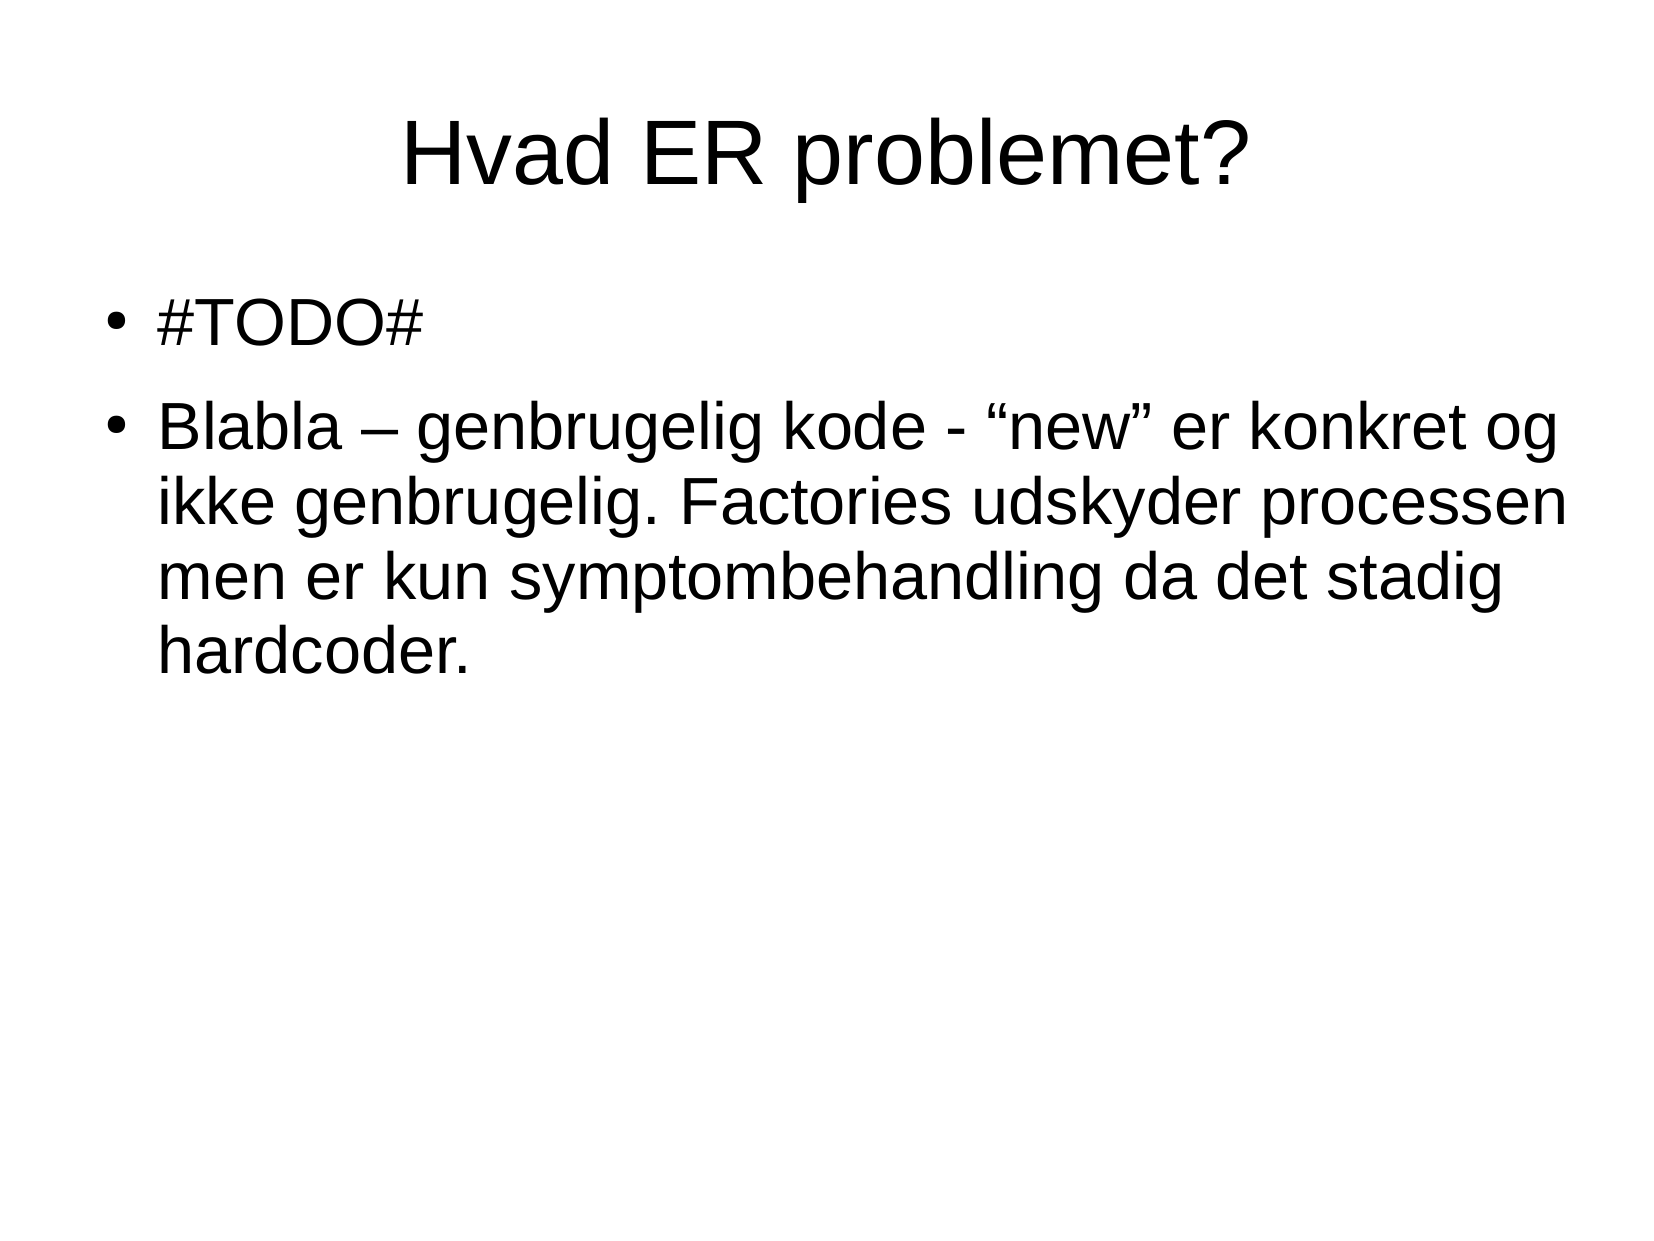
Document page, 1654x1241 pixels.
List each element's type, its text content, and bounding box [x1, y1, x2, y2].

title Hvad ER problemet? [82, 49, 1571, 257]
list #TODO# Blabla – genbrugelig kode - “new” er konkret og ikke genbrugelig. Factories udskyder processen men er kun symptombehandling da det stadig hardcoder. [86, 285, 1576, 1005]
